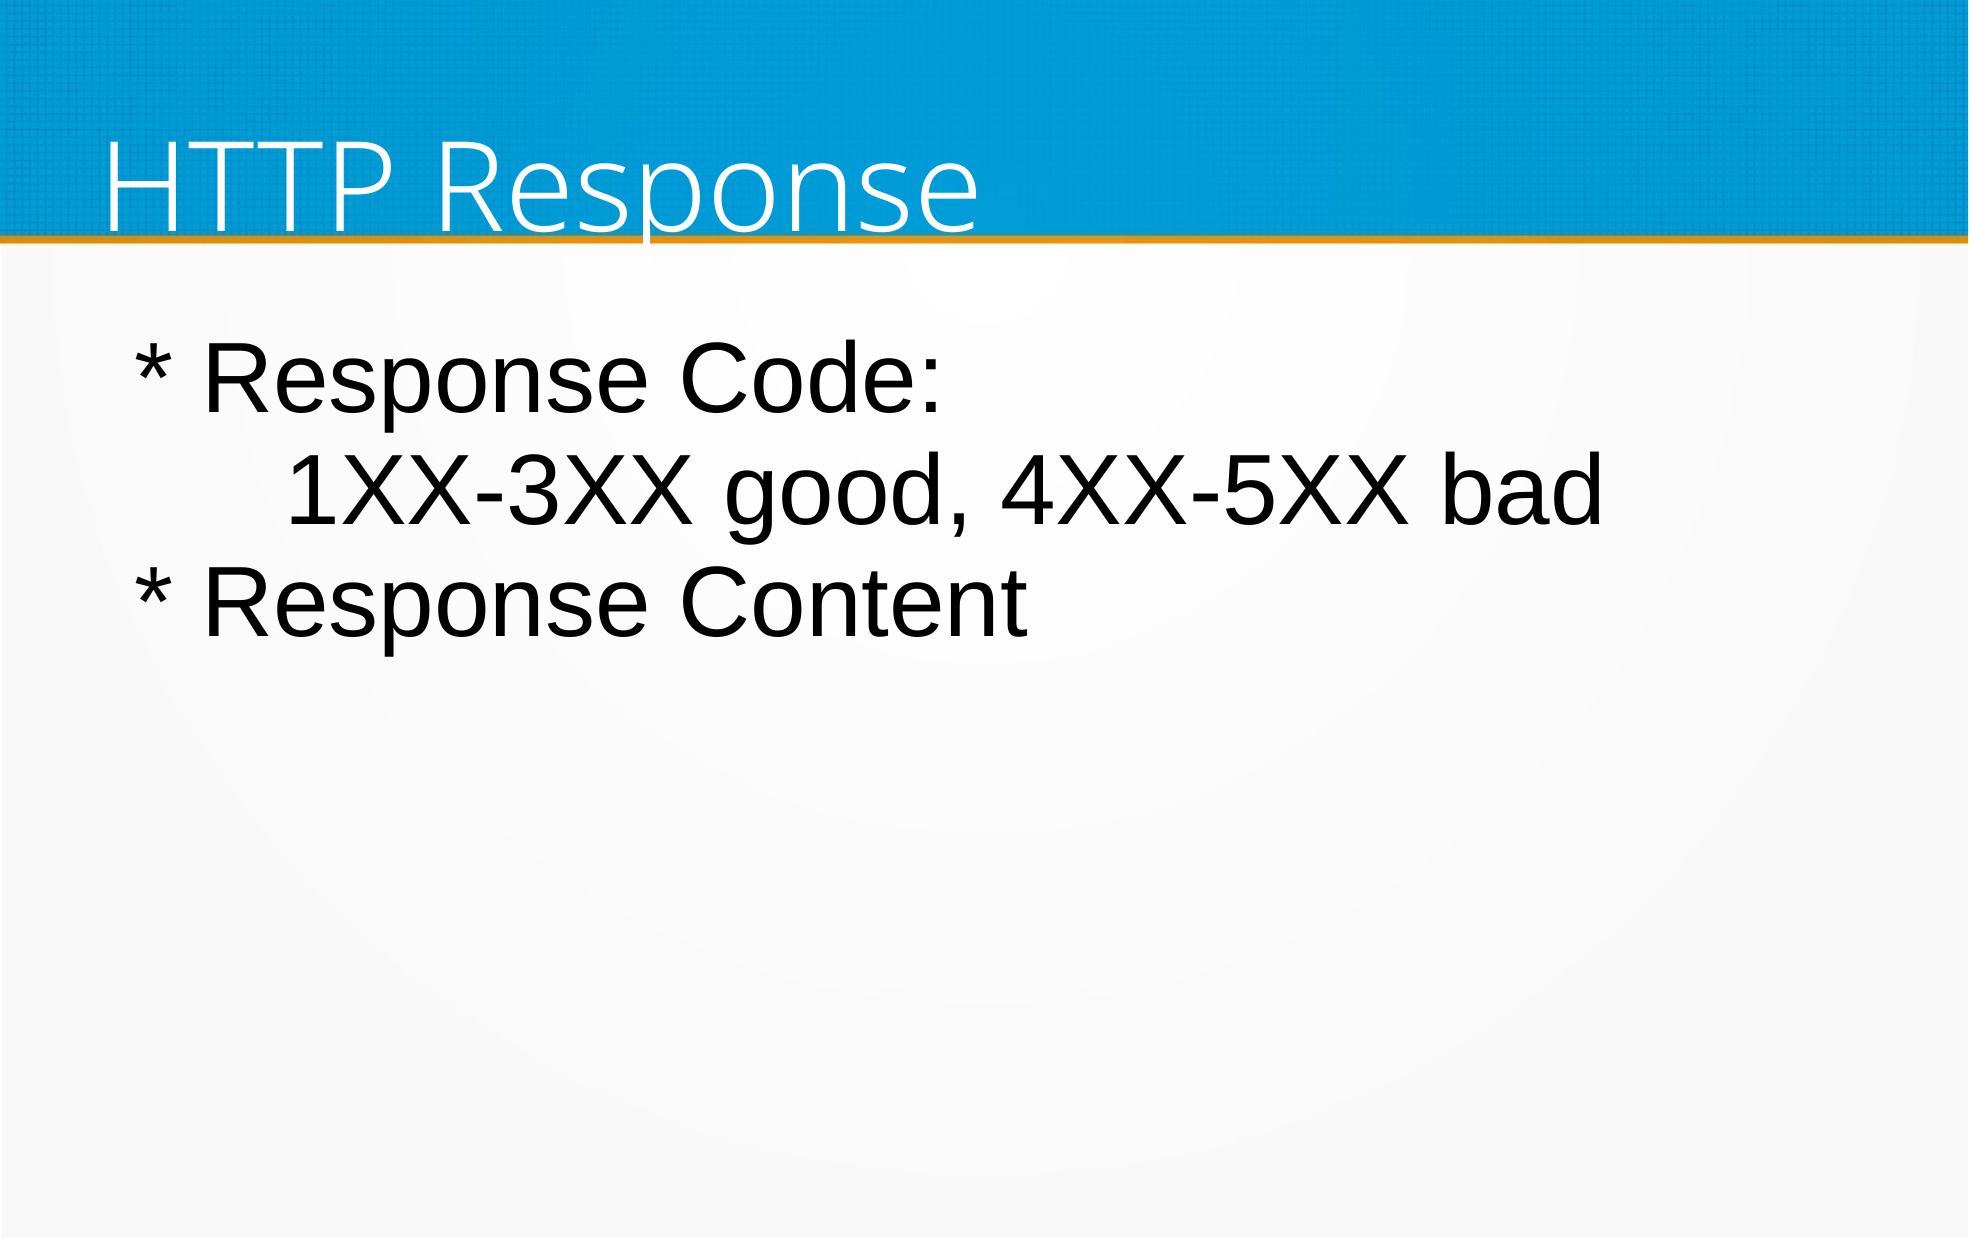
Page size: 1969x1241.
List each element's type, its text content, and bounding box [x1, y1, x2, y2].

title HTTP Response [98, 49, 1870, 257]
text_box * Response Code: 1XX-3XX good, 4XX-5XX bad * Response Content [120, 315, 1831, 666]
picture [0, 233, 1969, 1241]
